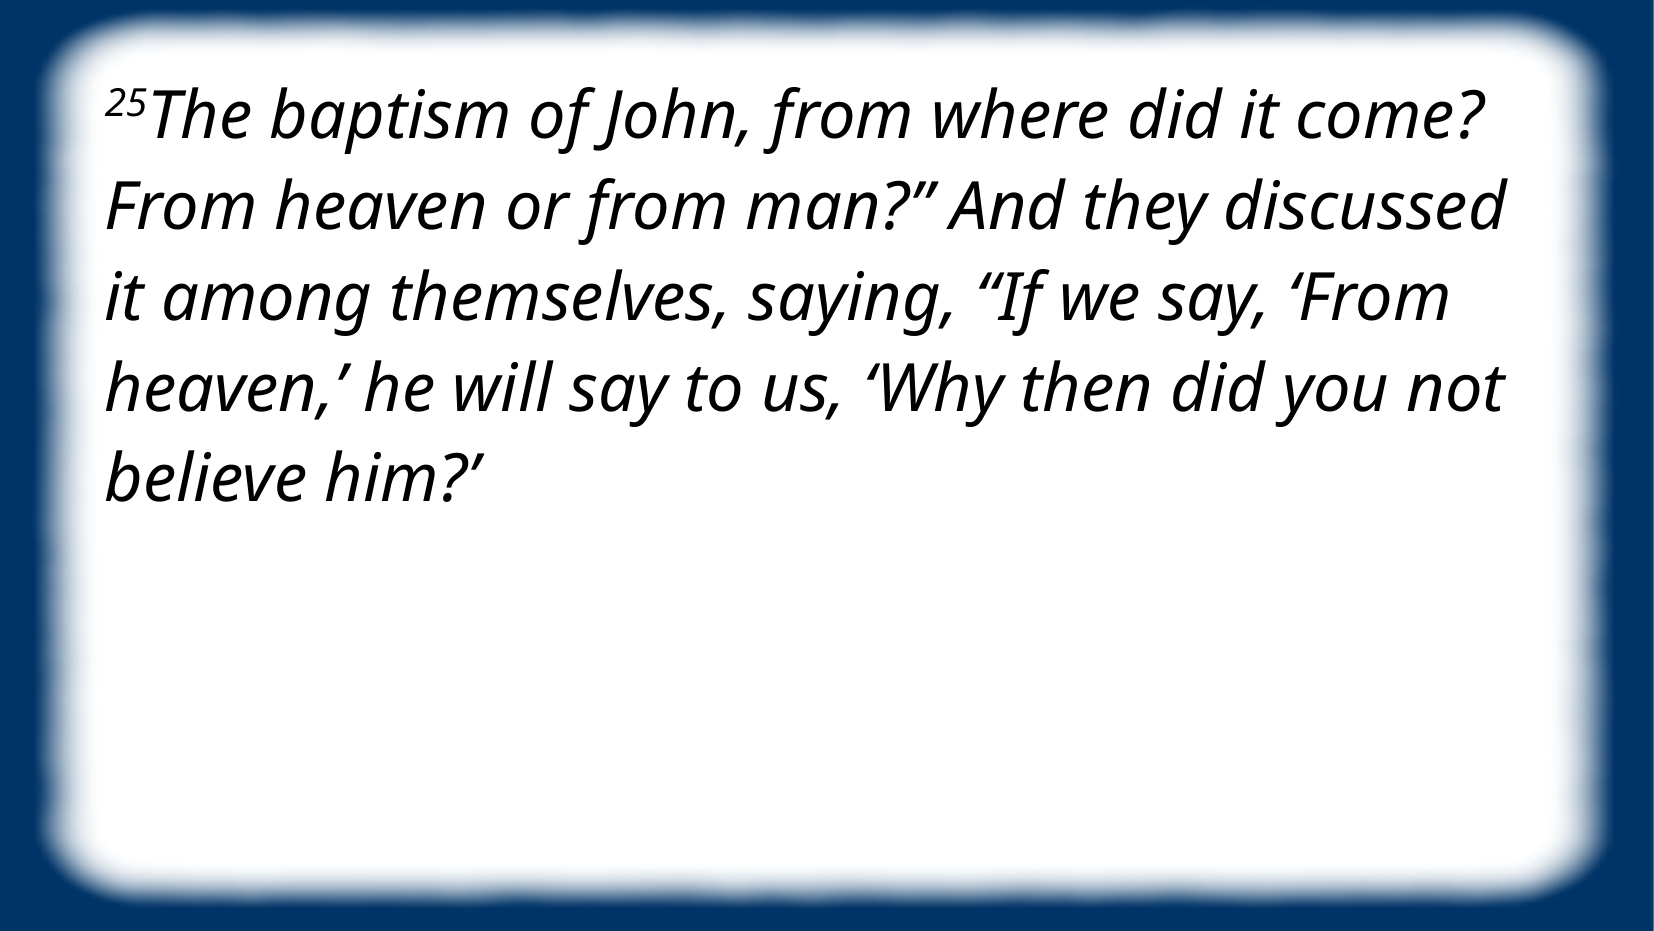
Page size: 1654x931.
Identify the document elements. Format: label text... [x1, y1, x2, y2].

text_box 25The baptism of John, from where did it come? From heaven or from man?” And they discussed it among themselves, saying, “If we say, ‘From heaven,’ he will say to us, ‘Why then did you not believe him?’ [90, 60, 1576, 519]
picture [0, 0, 1654, 931]
